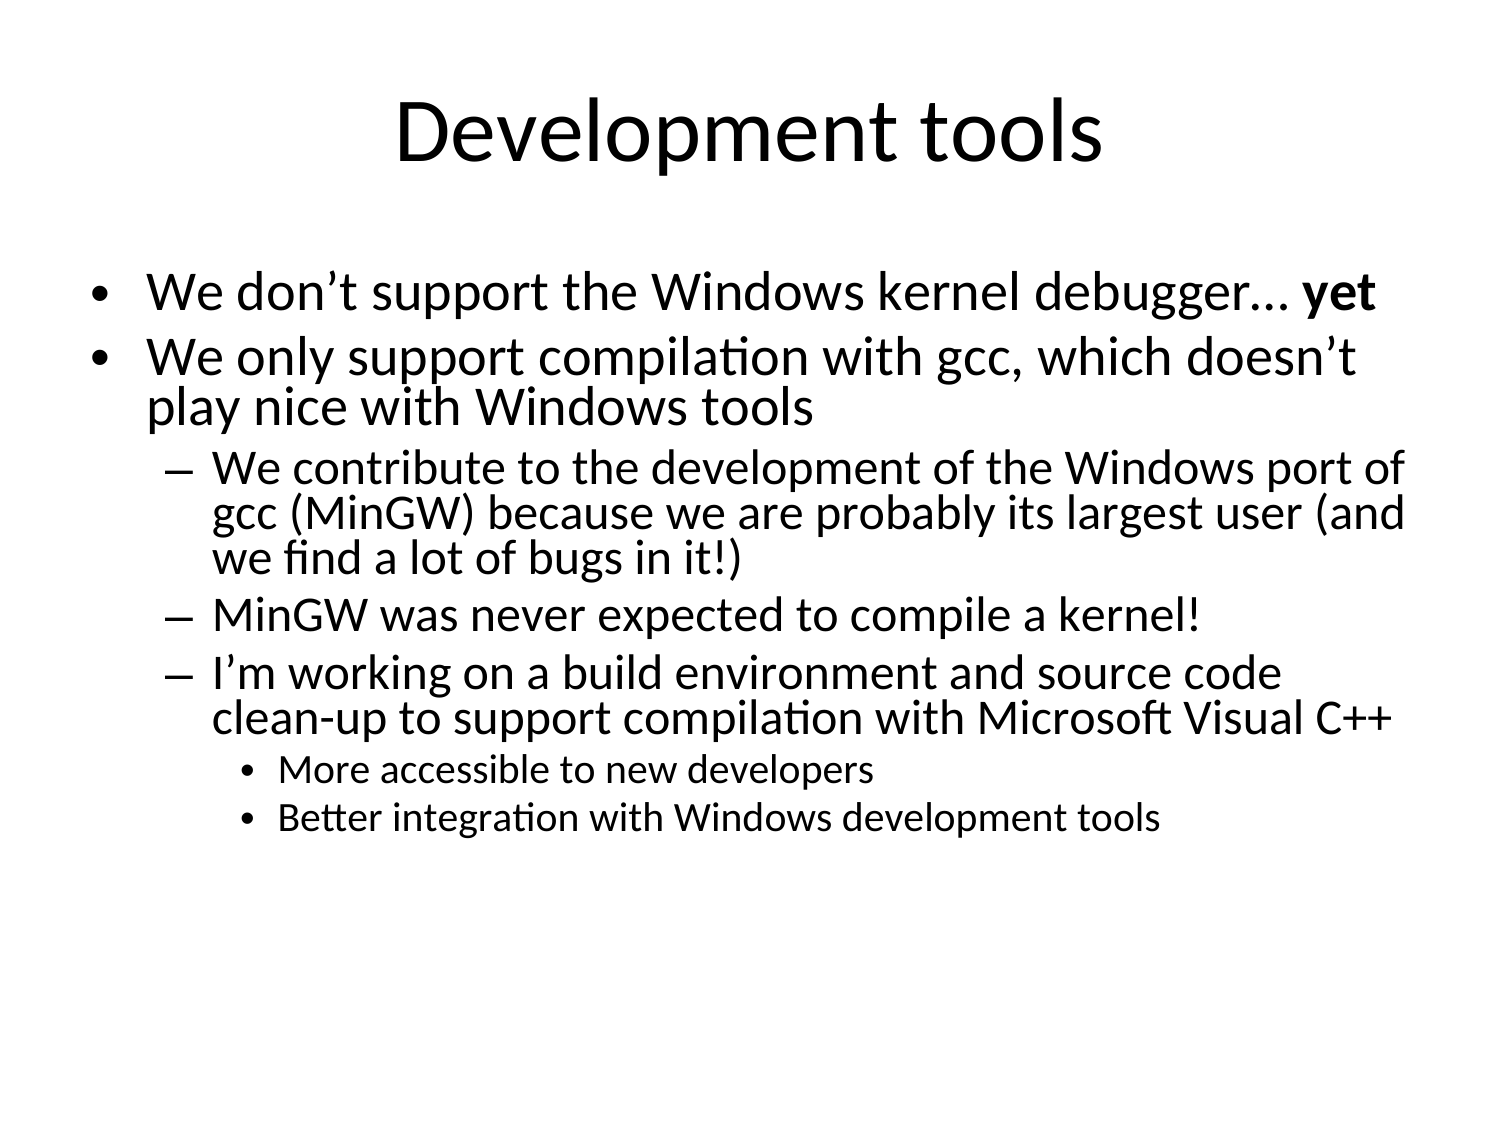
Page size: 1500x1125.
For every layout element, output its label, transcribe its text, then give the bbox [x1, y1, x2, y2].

list We don’t support the Windows kernel debugger… yet We only support compilation with gcc, which doesn’t play nice with Windows tools We contribute to the development of the Windows port of gcc (MinGW) because we are probably its largest user (and we find a lot of bugs in it!) MinGW was never expected to compile a kernel! I’m working on a build environment and source code clean-up to support compilation with Microsoft Visual C++ More accessible to new developers Better integration with Windows development tools [75, 262, 1426, 1006]
title Development tools [75, 45, 1426, 233]
